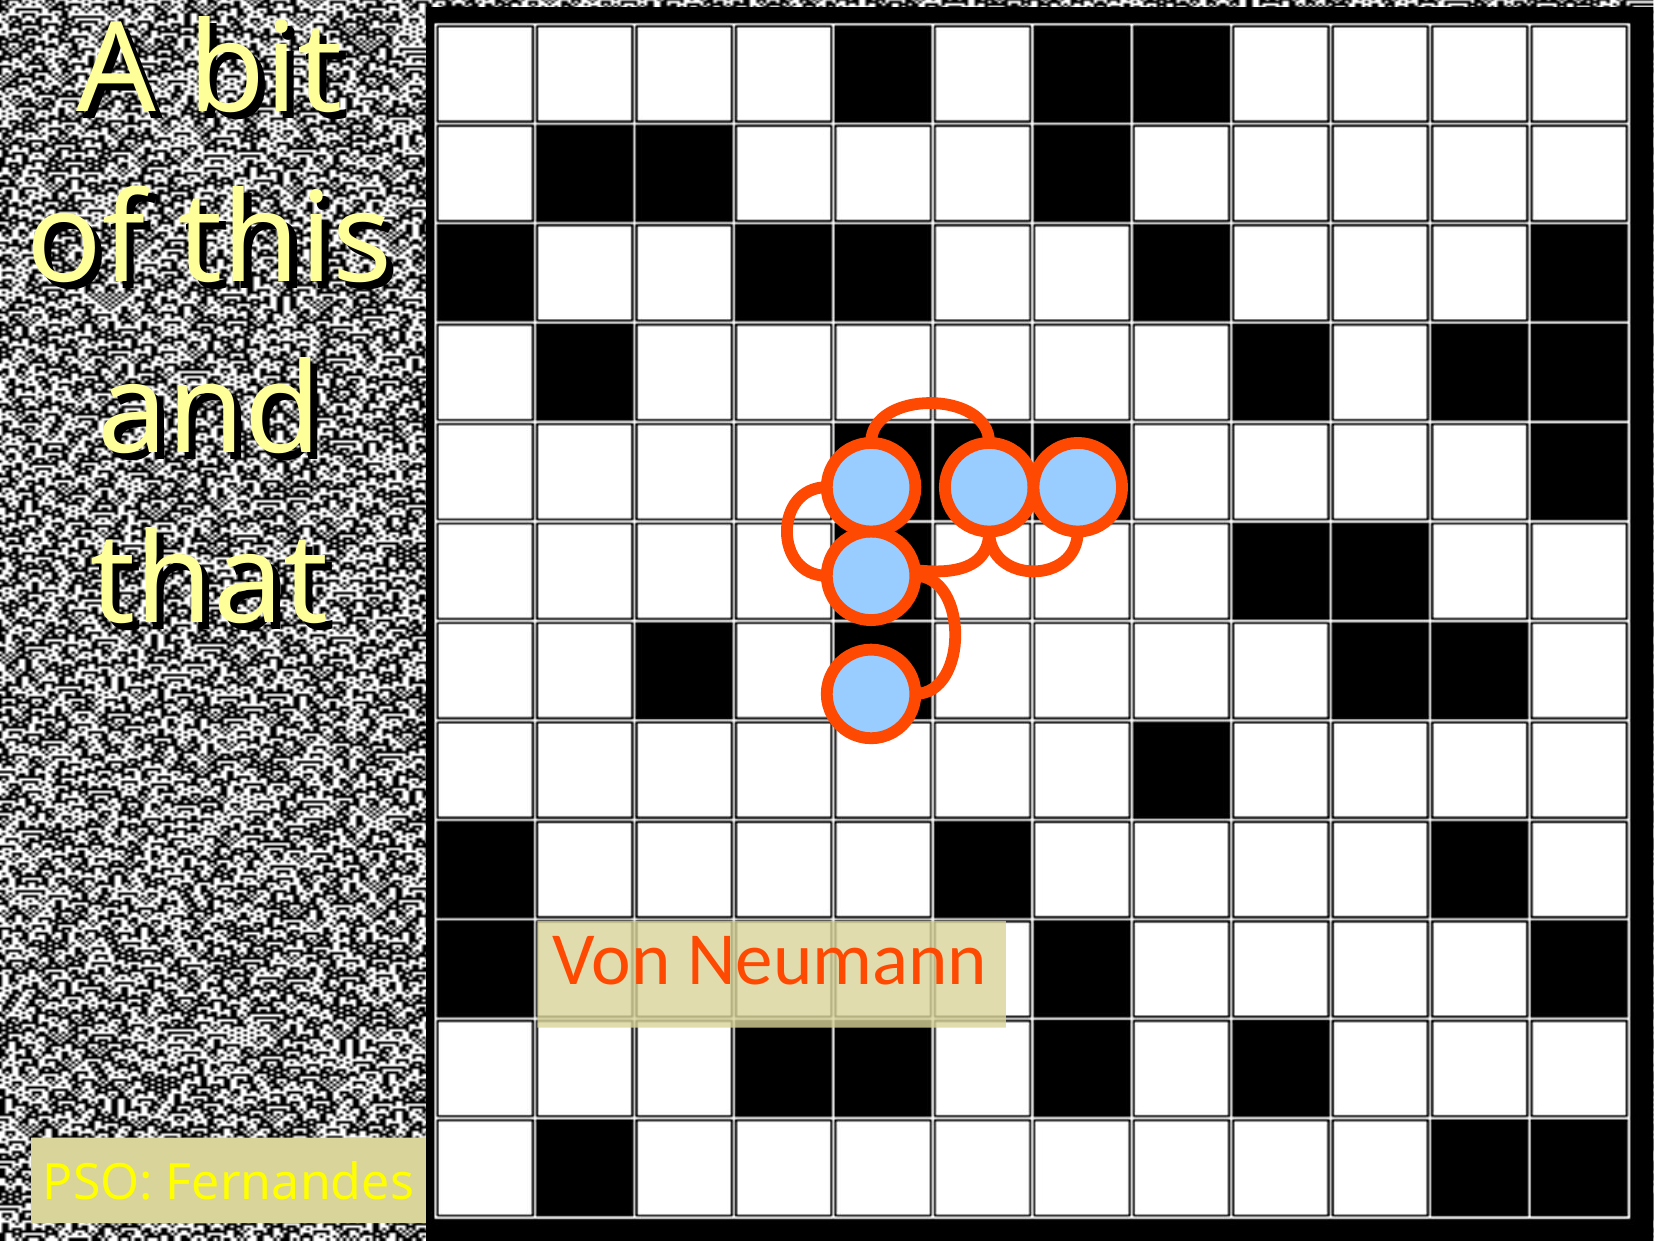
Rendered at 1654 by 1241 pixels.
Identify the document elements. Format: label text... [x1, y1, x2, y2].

picture [0, 0, 1654, 1241]
text_box [944, 442, 1123, 532]
text_box Von Neumann [537, 920, 1006, 1028]
text_box [826, 649, 915, 739]
title A bit of this and that [5, 18, 414, 619]
text_box [827, 443, 916, 621]
